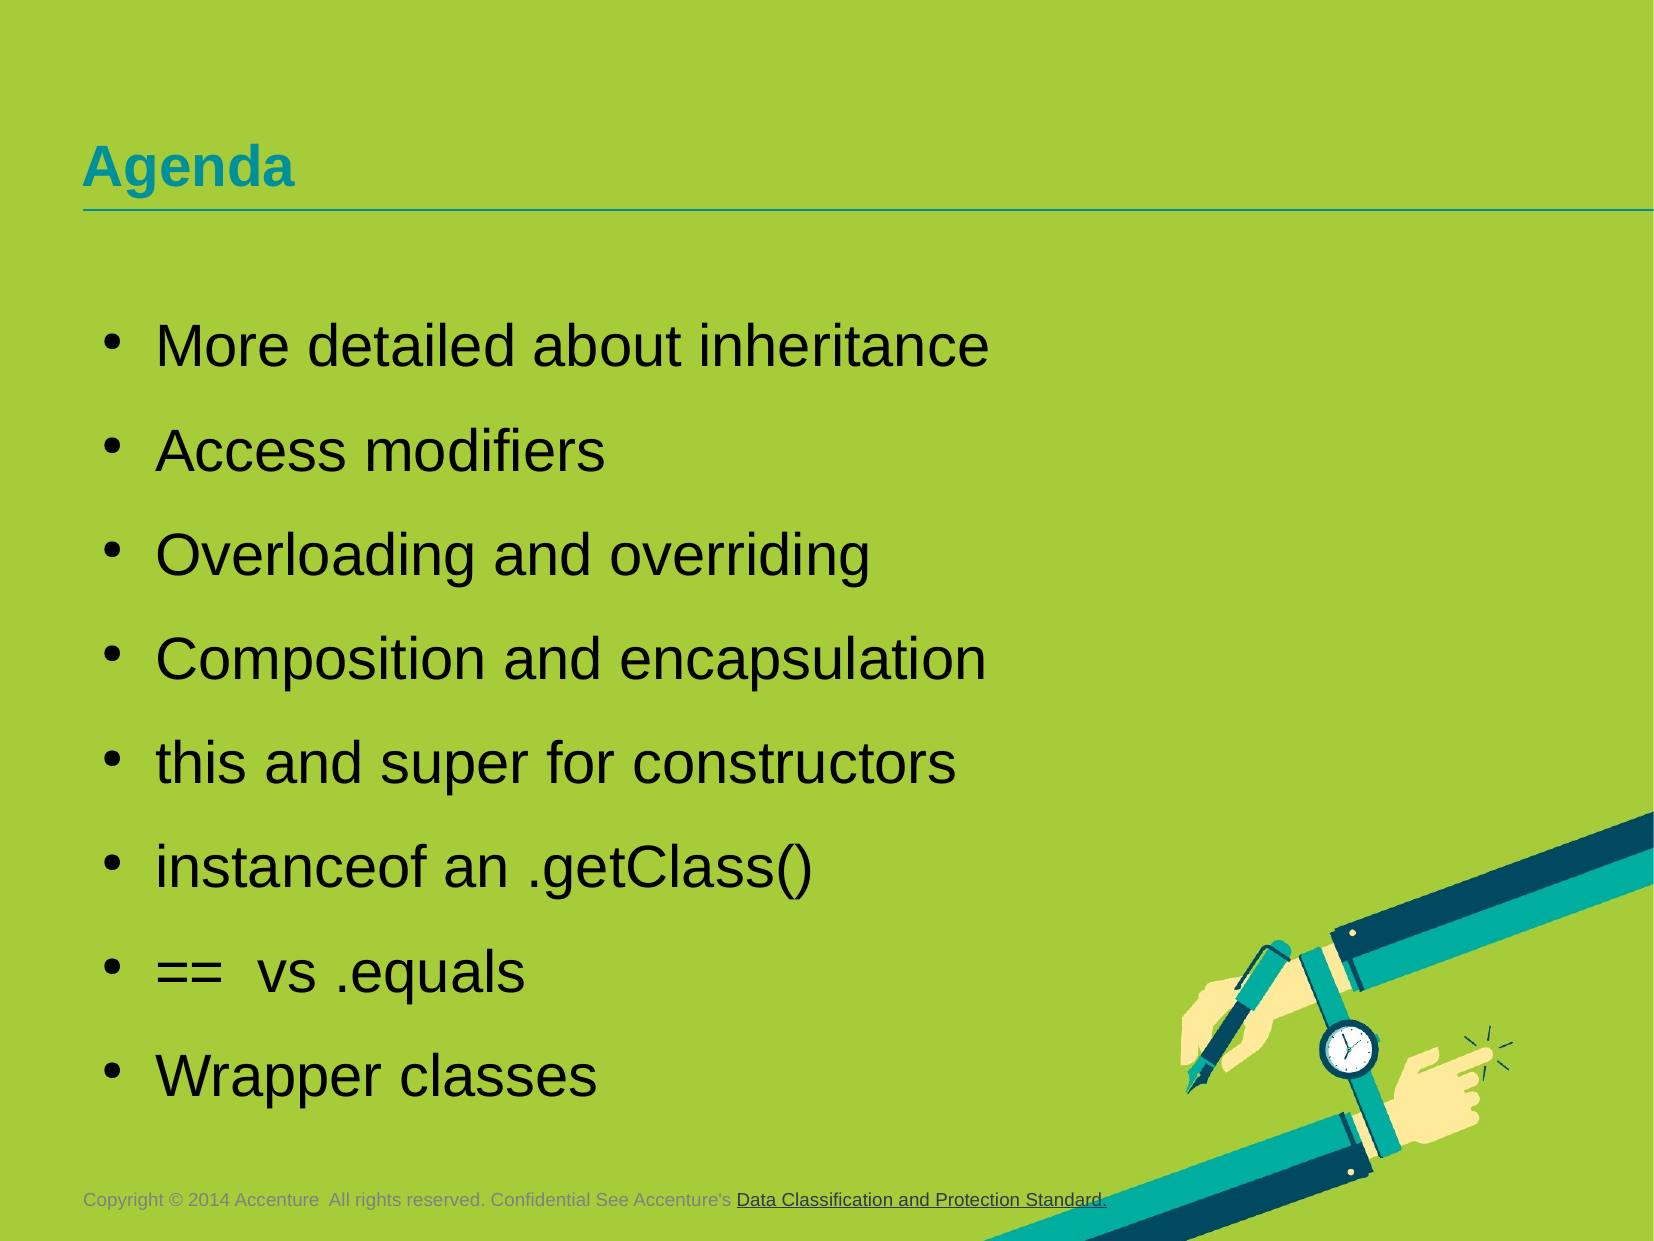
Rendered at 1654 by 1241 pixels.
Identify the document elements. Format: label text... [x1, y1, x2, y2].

picture [1186, 848, 1654, 1241]
list More detailed about inheritance Access modifiers Overloading and overriding Composition and encapsulation this and super for constructors instanceof an .getClass() == vs .equals Wrapper classes [84, 299, 1573, 1166]
title Agenda [81, 56, 1654, 199]
picture [1347, 1167, 1354, 1175]
picture [0, 0, 1654, 1241]
